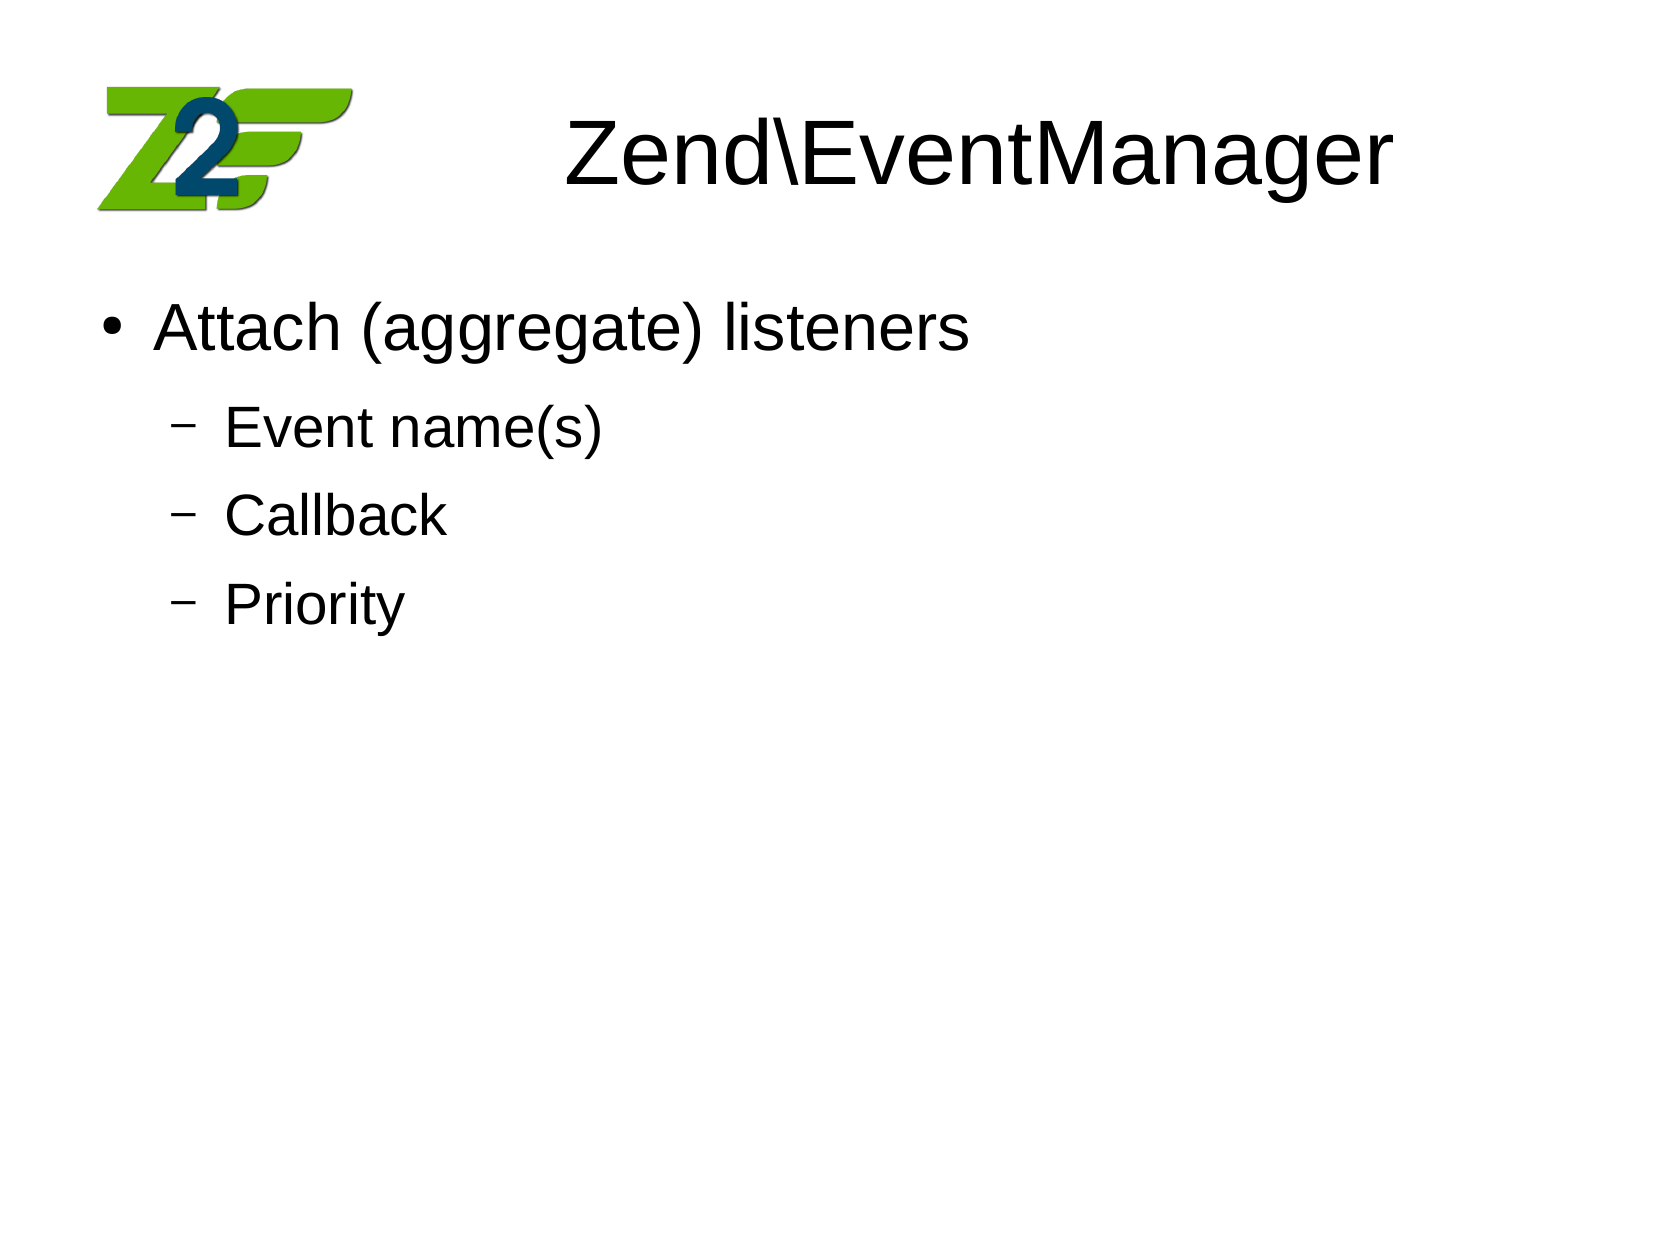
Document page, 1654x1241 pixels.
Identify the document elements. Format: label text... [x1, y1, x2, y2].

list Attach (aggregate) listeners Event name(s) Callback Priority [82, 290, 1538, 1010]
picture [94, 82, 355, 213]
title Zend\EventManager [389, 49, 1571, 257]
